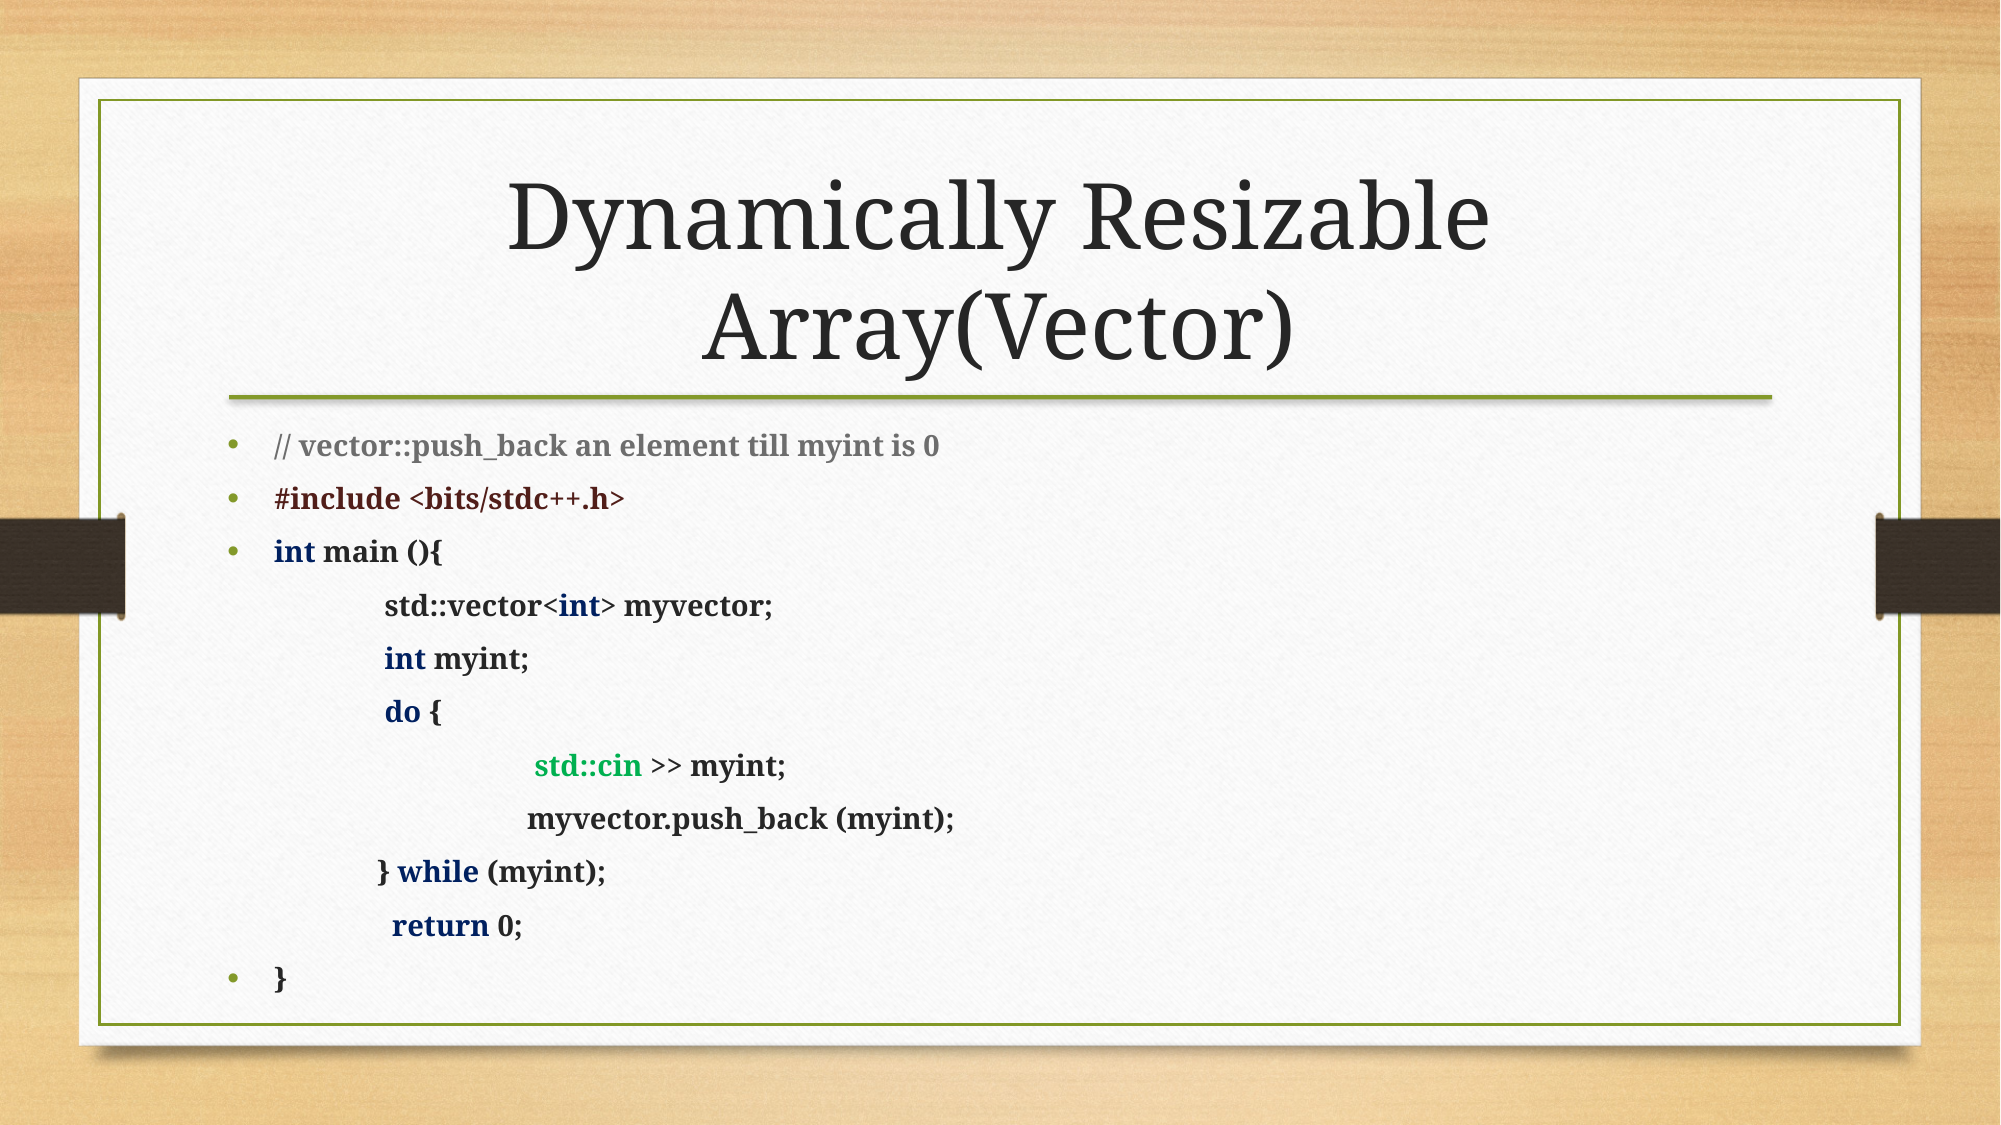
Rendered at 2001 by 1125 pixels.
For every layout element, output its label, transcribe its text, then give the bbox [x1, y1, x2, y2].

text_box // vector::push_back an element till myint is 0 #include <bits/stdc++.h> int main (){ std::vector<int> myvector; int myint; do { std::cin >> myint; myvector.push_back (myint); } while (myint); return 0; } [212, 419, 1788, 964]
text_box Dynamically Resizable Array(Vector) [212, 161, 1788, 375]
picture [0, 0, 2001, 1125]
